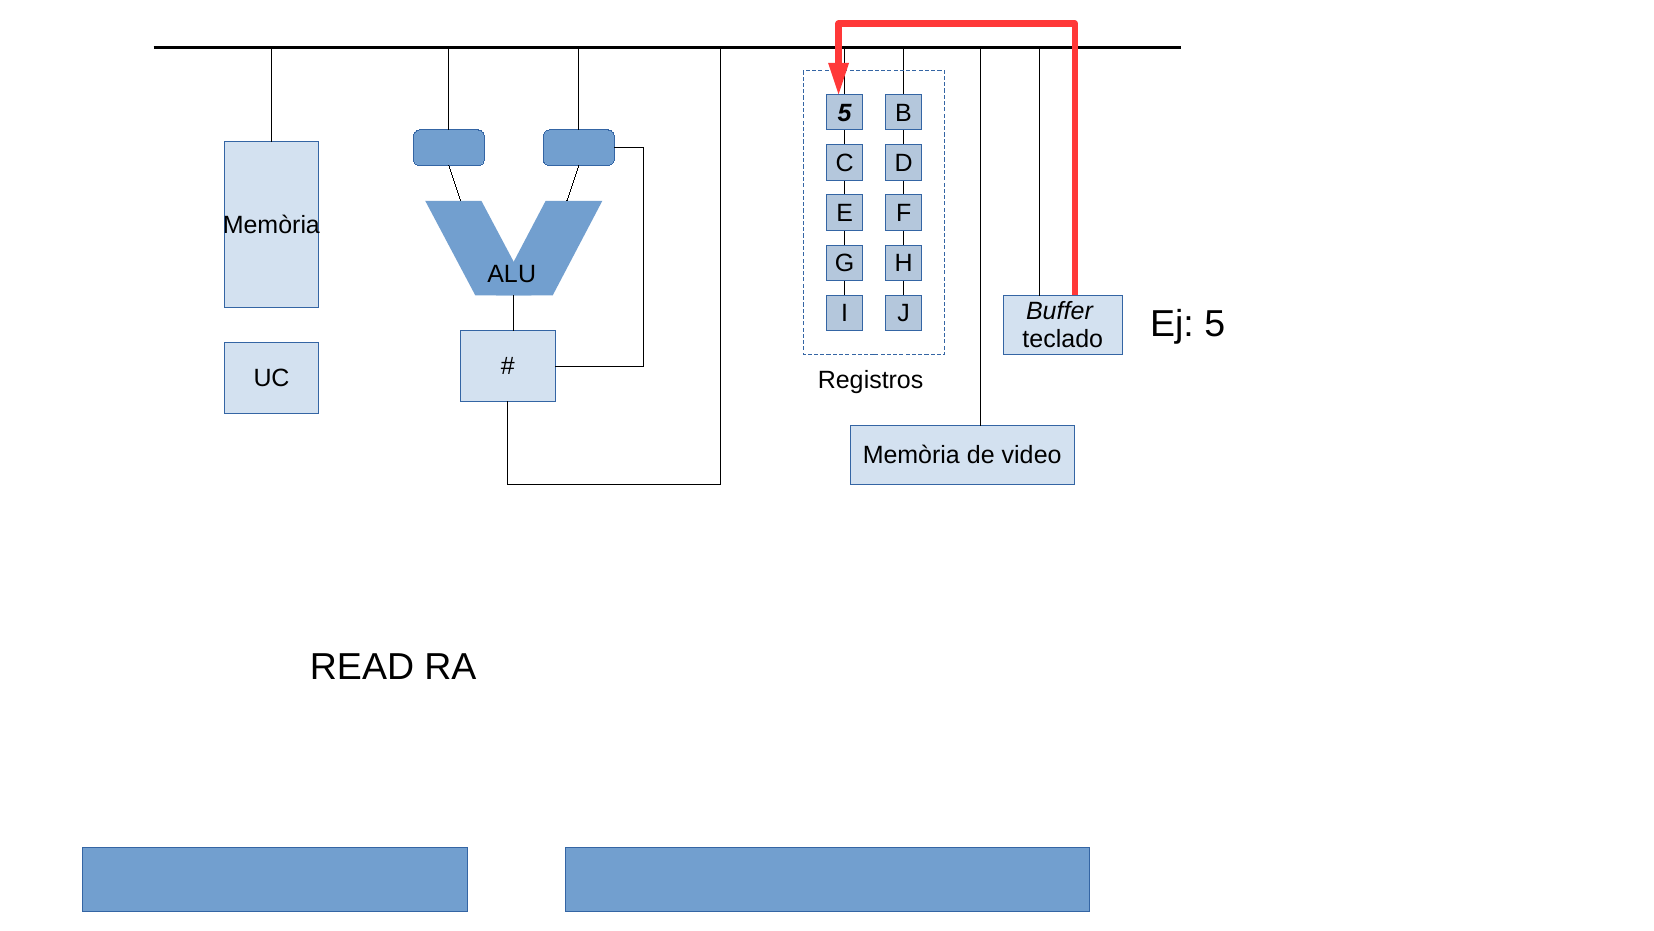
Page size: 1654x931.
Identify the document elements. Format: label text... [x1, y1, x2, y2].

text_box F [885, 194, 922, 231]
text_box [543, 129, 615, 166]
text_box E [826, 194, 863, 231]
text_box Registros [803, 358, 939, 402]
text_box Memòria [224, 141, 319, 308]
text_box Ej: 5 [1135, 295, 1241, 353]
text_box D [885, 144, 922, 181]
text_box B [885, 94, 922, 130]
text_box J [885, 295, 922, 331]
text_box C [826, 144, 863, 181]
text_box 5 [826, 94, 863, 130]
text_box UC [224, 342, 319, 414]
text_box Memòria de video [850, 425, 1075, 485]
text_box I [826, 295, 863, 331]
text_box H [885, 245, 922, 281]
text_box Buffer teclado [1003, 295, 1123, 355]
text_box ALU [472, 252, 551, 296]
text_box G [826, 245, 863, 281]
text_box # [460, 330, 556, 402]
text_box [518, 200, 603, 296]
text_box [425, 200, 509, 290]
text_box READ RA [295, 637, 492, 695]
text_box [413, 129, 485, 166]
